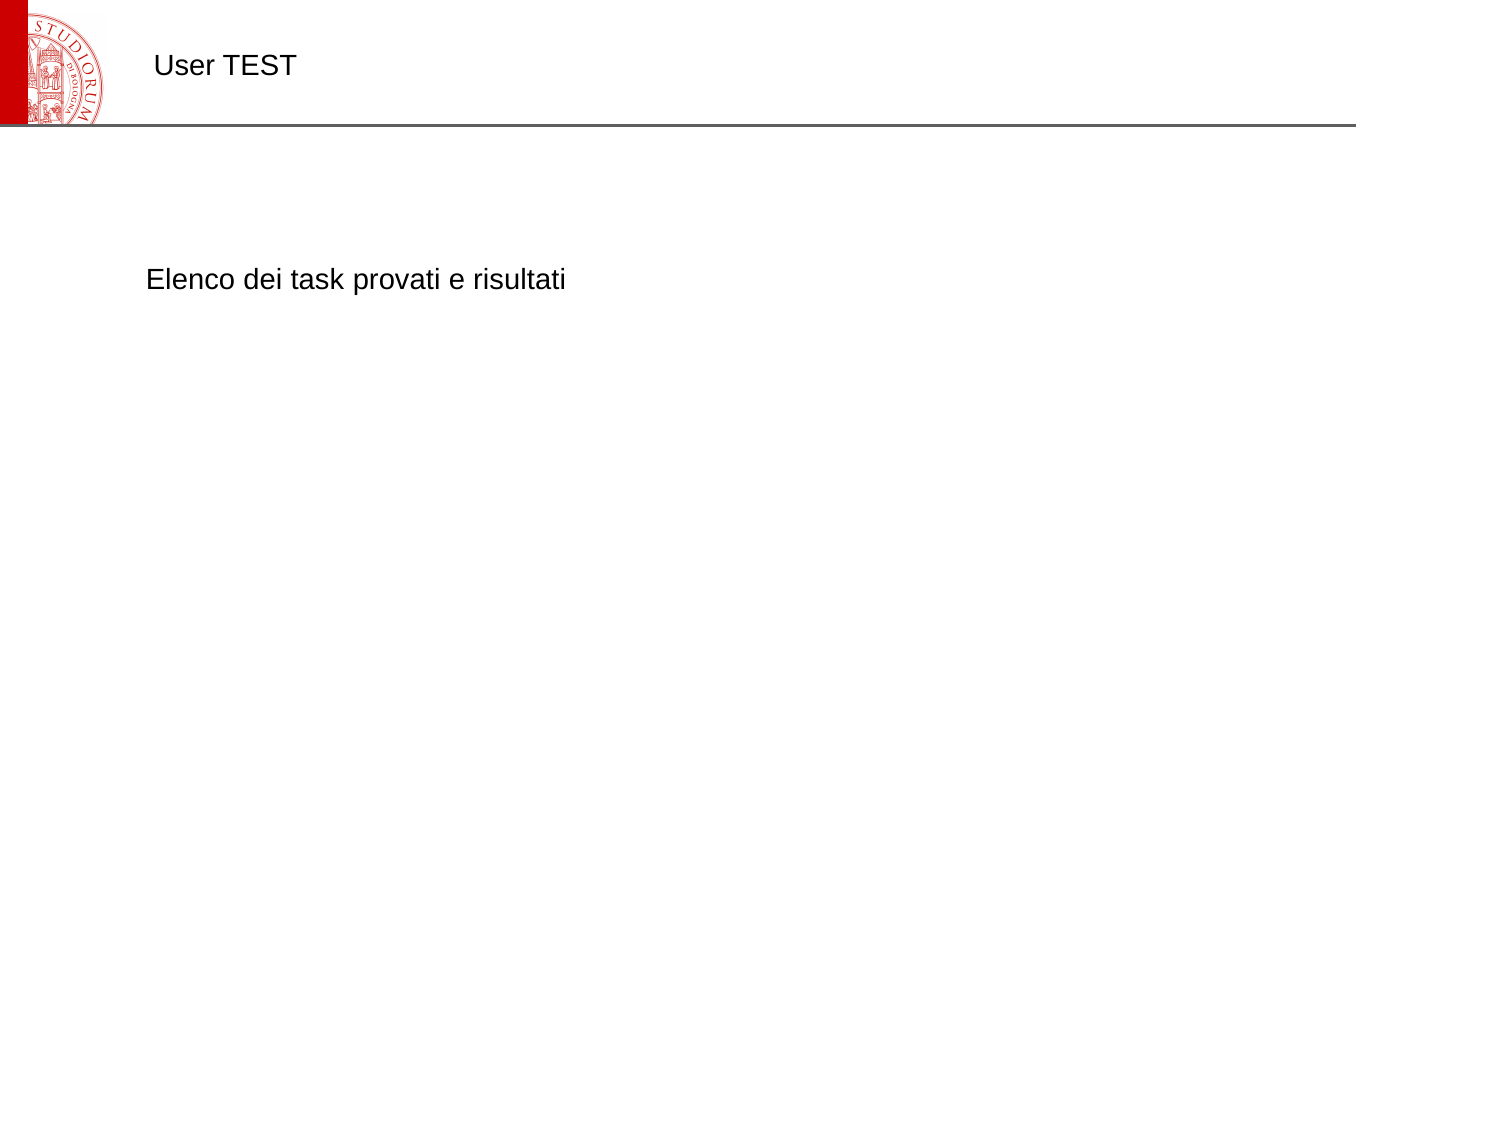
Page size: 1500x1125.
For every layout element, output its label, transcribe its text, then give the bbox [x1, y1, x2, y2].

title User TEST [153, 23, 1429, 107]
list Elenco dei task provati e risultati [75, 263, 1425, 1006]
picture [28, 11, 107, 124]
